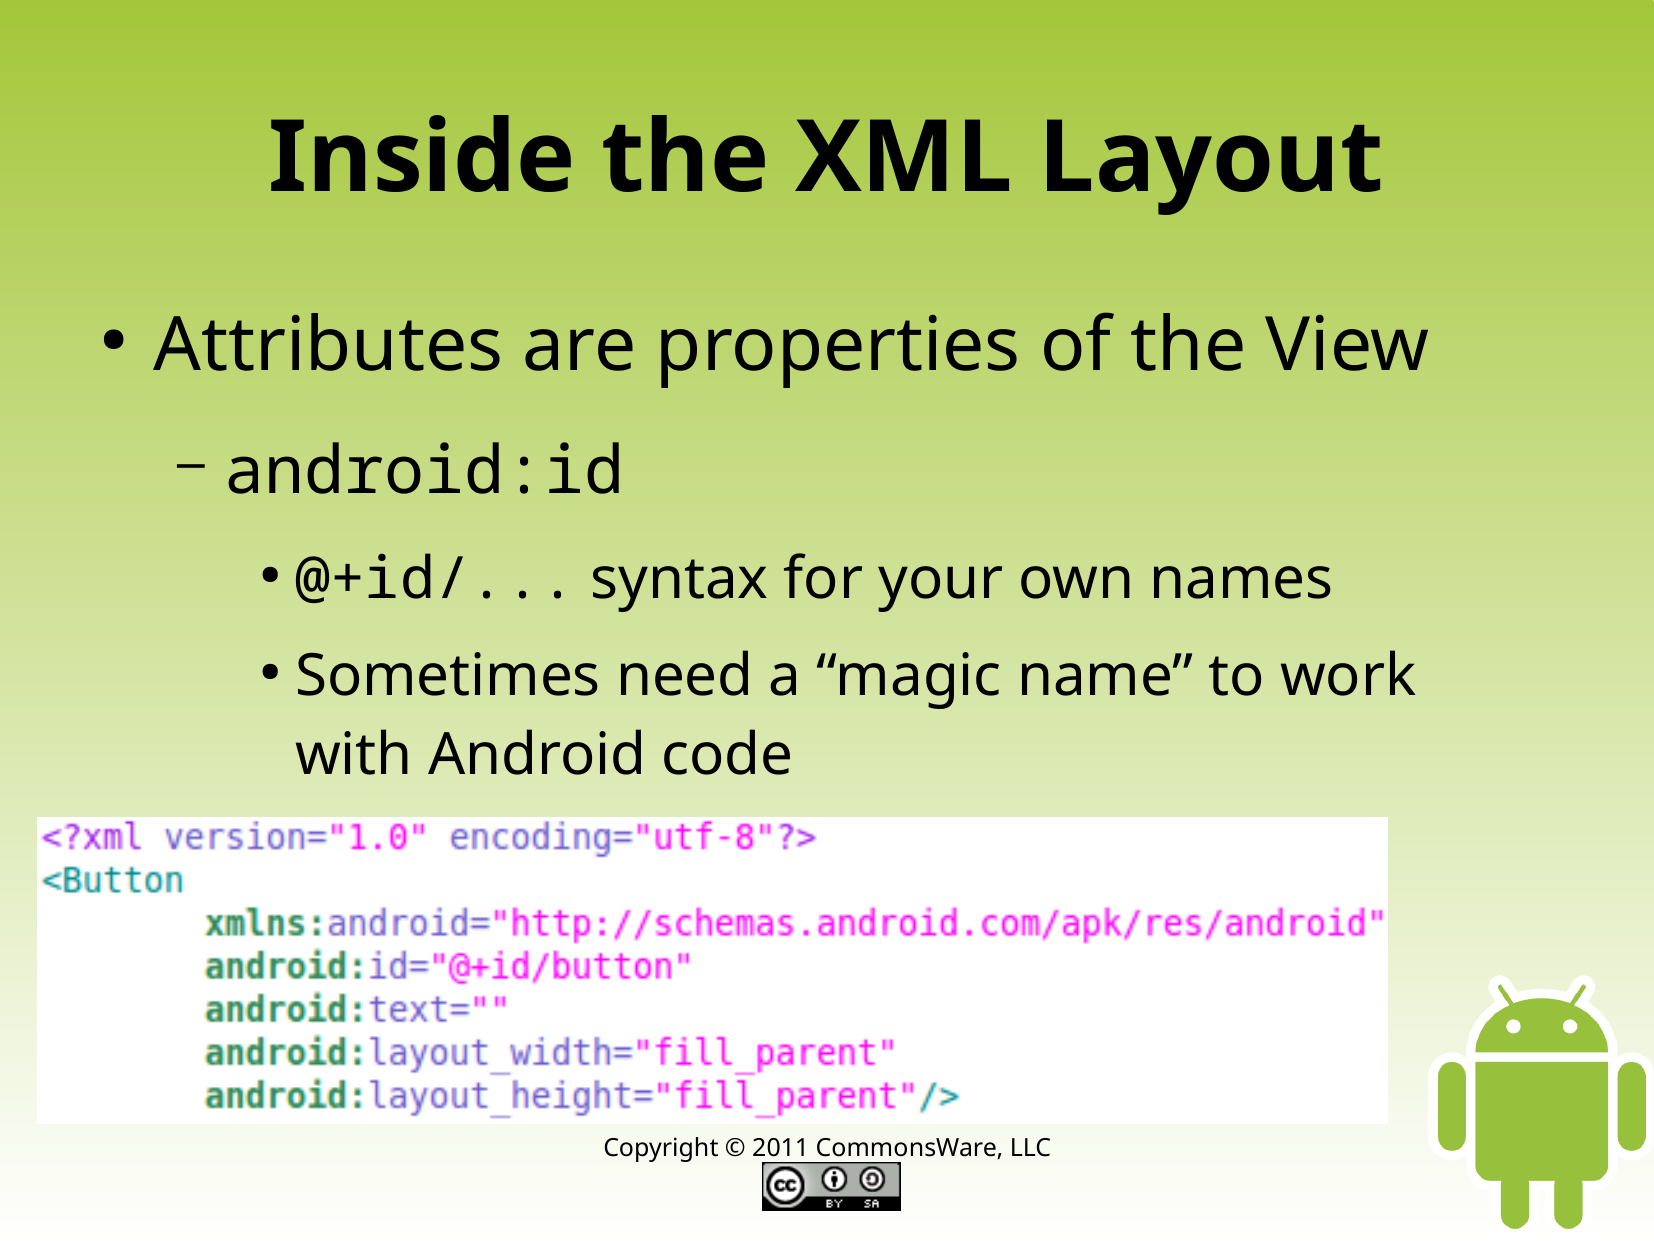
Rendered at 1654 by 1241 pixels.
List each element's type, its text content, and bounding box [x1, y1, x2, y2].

title Inside the XML Layout [82, 49, 1571, 257]
picture [37, 817, 1388, 1124]
list Attributes are properties of the View android:id @+id/... syntax for your own names Sometimes need a “magic name” to work with Android code [82, 290, 1538, 751]
picture [1428, 975, 1654, 1238]
picture [762, 1162, 901, 1211]
